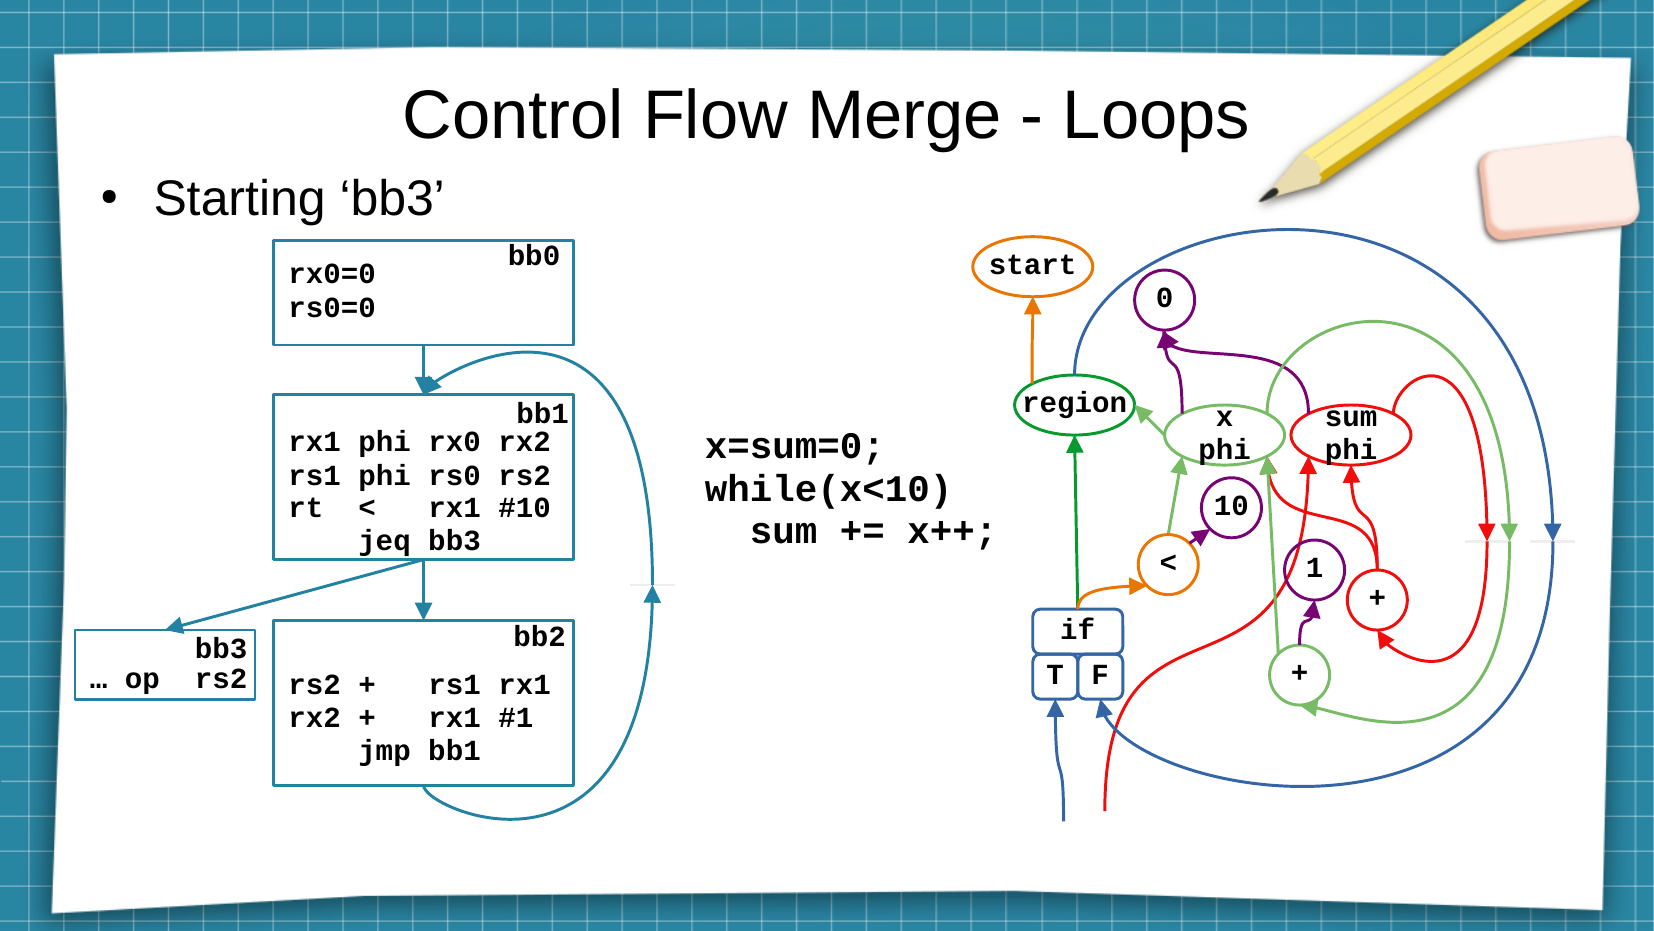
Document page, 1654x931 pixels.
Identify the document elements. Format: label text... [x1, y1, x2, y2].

text_box rx1 phi rx0 rx2 rs1 phi rs0 rs2 rt < rx1 #10 jeq bb3 [273, 394, 574, 560]
text_box if [1032, 609, 1123, 655]
text_box < [1138, 534, 1199, 595]
text_box rs2 + rs1 rx1 rx2 + rx1 #1 jmp bb1 [273, 620, 574, 786]
text_box region [1014, 375, 1135, 436]
text_box x=sum=0; while(x<10) sum += x++; [690, 420, 1013, 563]
text_box 10 [1201, 477, 1262, 538]
text_box F [1077, 654, 1123, 700]
text_box bb3 [180, 627, 263, 676]
text_box 0 [1134, 270, 1195, 331]
title Control Flow Merge - Loops [82, 37, 1571, 193]
text_box … op rs2 [75, 630, 256, 700]
text_box + [1269, 645, 1330, 706]
text_box bb2 [498, 615, 581, 663]
list Starting ‘bb3’ [82, 170, 1291, 241]
text_box sum phi [1290, 405, 1412, 466]
picture [0, 0, 1654, 931]
text_box bb1 [501, 391, 585, 440]
text_box + [1347, 570, 1408, 631]
text_box rx0=0 rs0=0 [273, 240, 574, 346]
list Starting ‘bb3’ [1223, 233, 1291, 241]
text_box bb0 [493, 234, 576, 282]
text_box x phi [1164, 405, 1285, 466]
text_box 1 [1284, 540, 1345, 601]
text_box start [972, 236, 1093, 297]
text_box T [1032, 654, 1078, 700]
